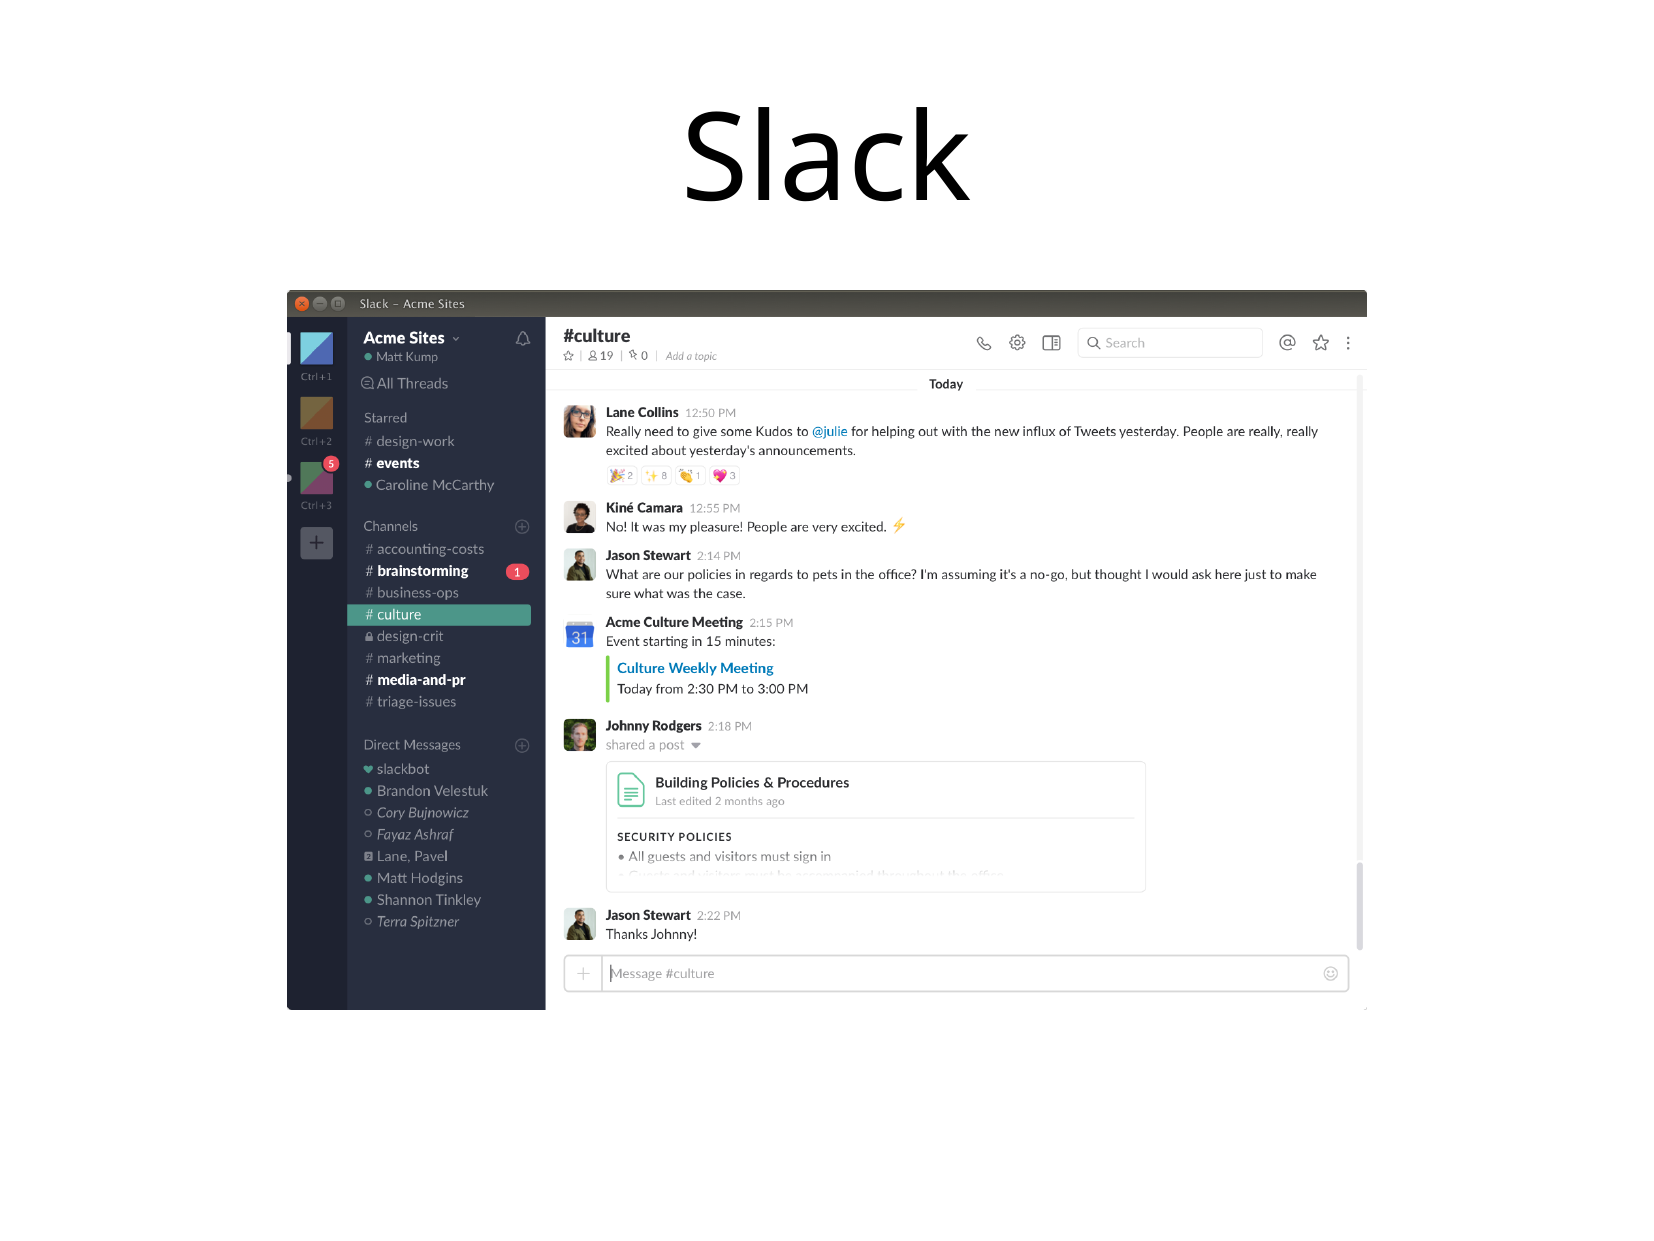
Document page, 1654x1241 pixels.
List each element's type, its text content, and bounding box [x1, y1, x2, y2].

picture [287, 290, 1367, 1010]
title Slack [82, 49, 1571, 257]
